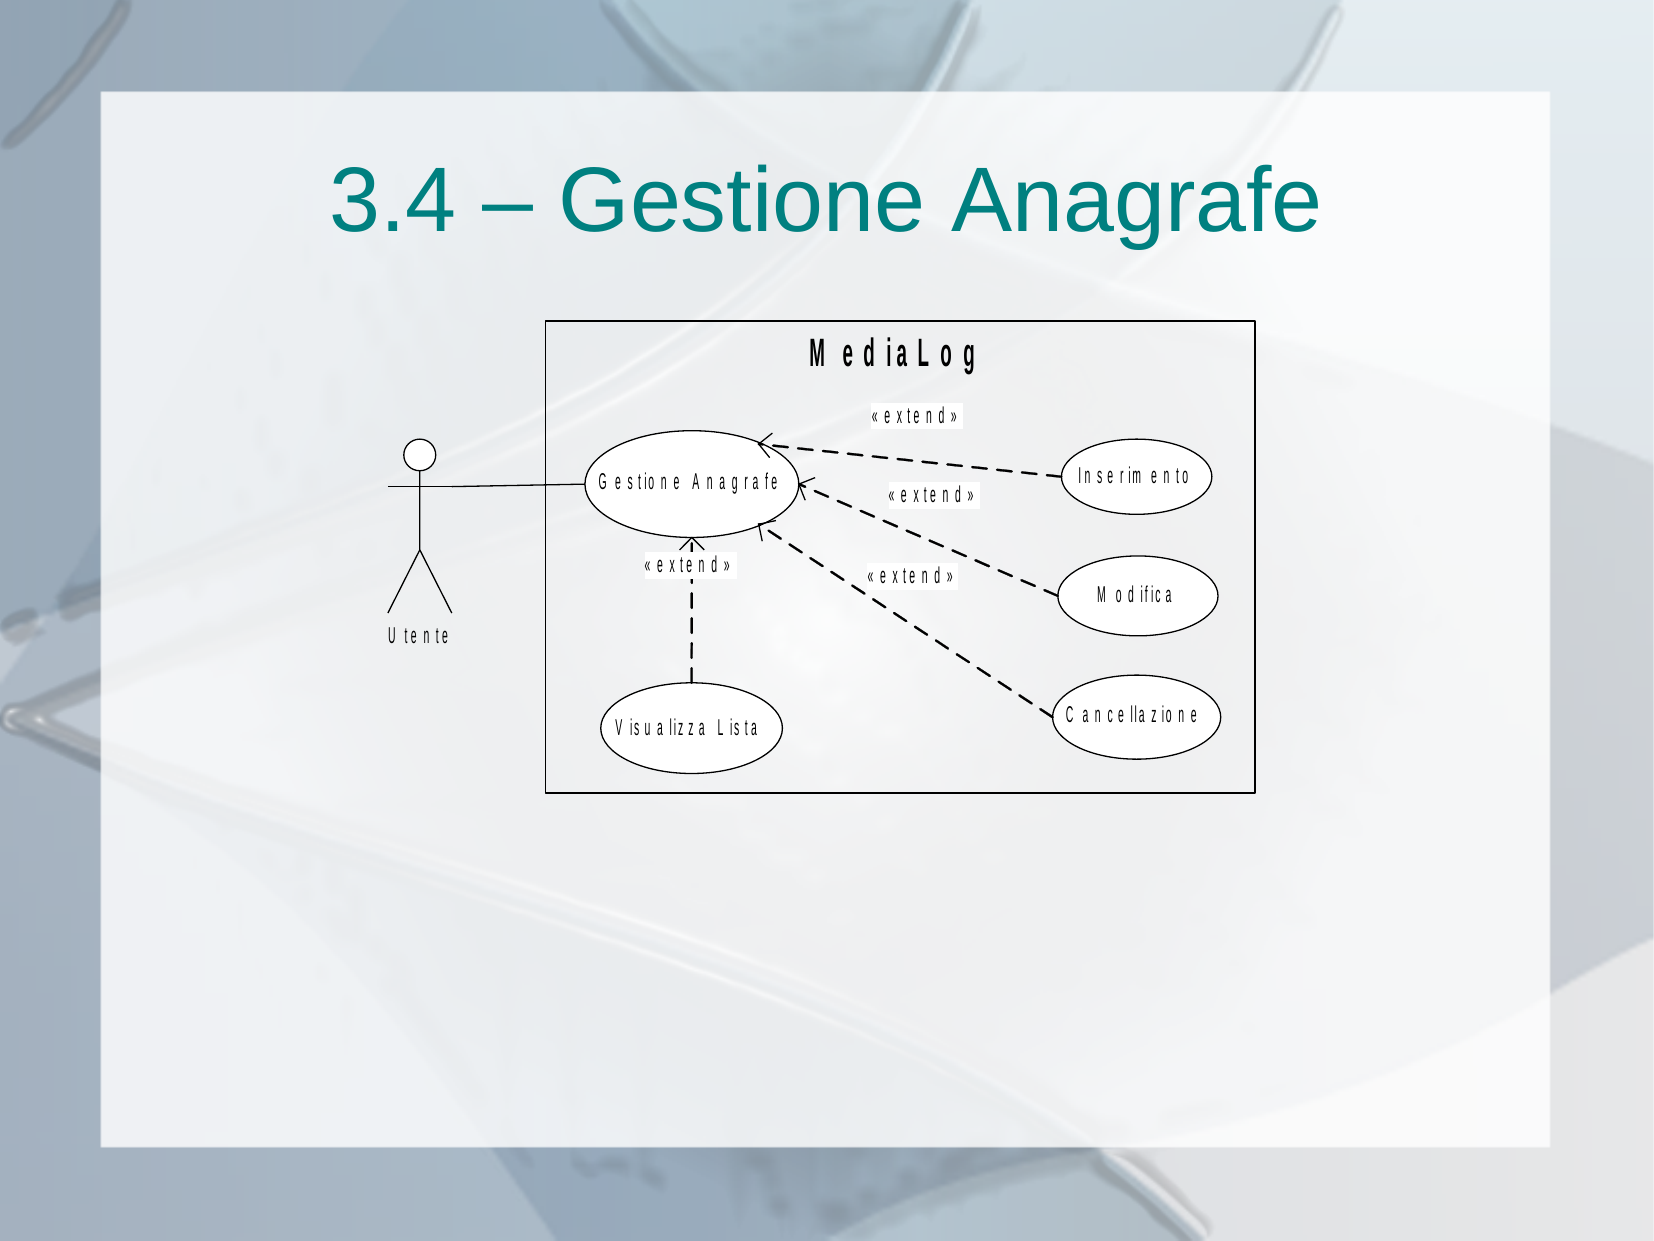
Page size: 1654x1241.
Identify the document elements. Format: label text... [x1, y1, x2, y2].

picture [0, 0, 1654, 1241]
title 3.4 – Gestione Anagrafe [118, 104, 1536, 297]
